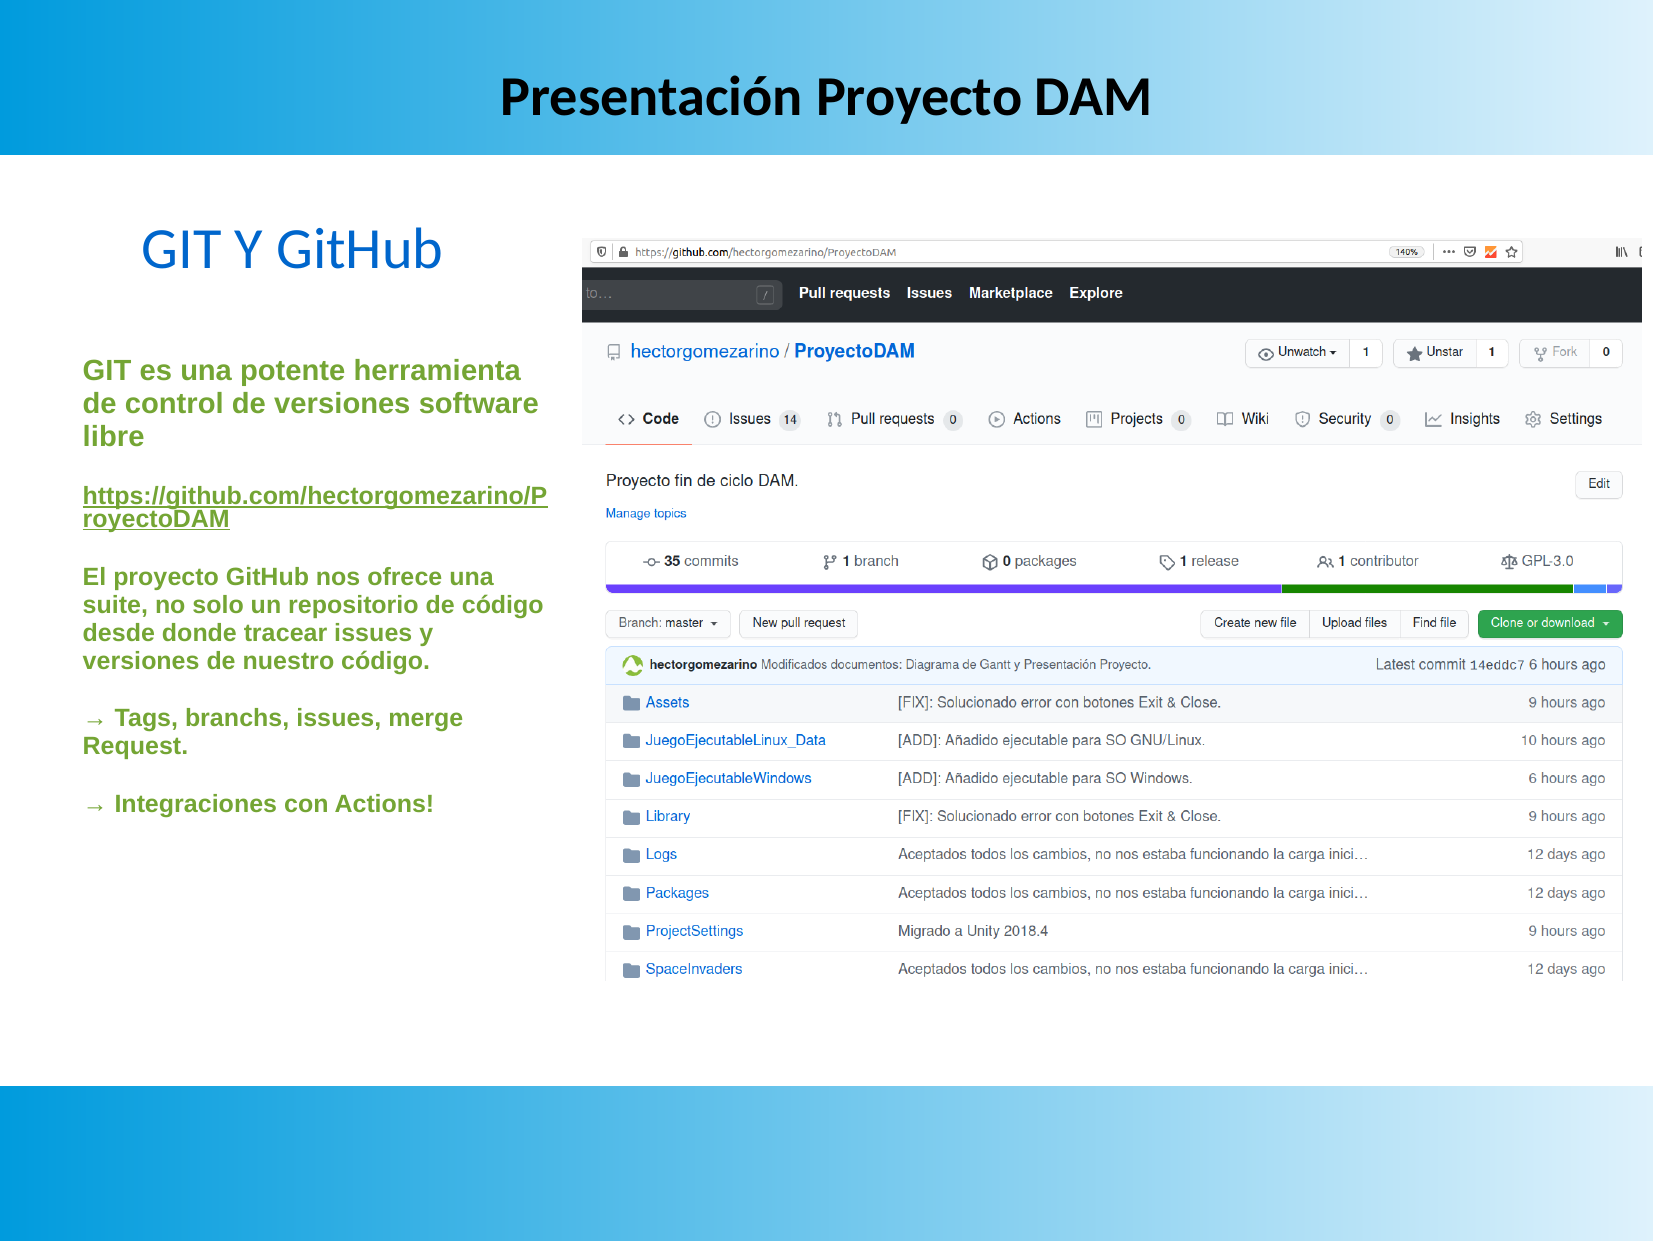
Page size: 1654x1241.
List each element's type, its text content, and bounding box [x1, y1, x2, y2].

list GIT Y GitHub [70, 224, 567, 295]
picture [582, 238, 1642, 981]
title Presentación Proyecto DAM [82, 49, 1571, 155]
list GIT es una potente herramienta de control de versiones software libre https://github.com/hectorgomezarino/ProyectoDAM El proyecto GitHub nos ofrece una suite, no solo un repositorio de código desde donde tracear issues y versiones de nuestro código. → Tags, branchs, issues, merge Request. → Integraciones con Actions! [82, 354, 556, 1040]
